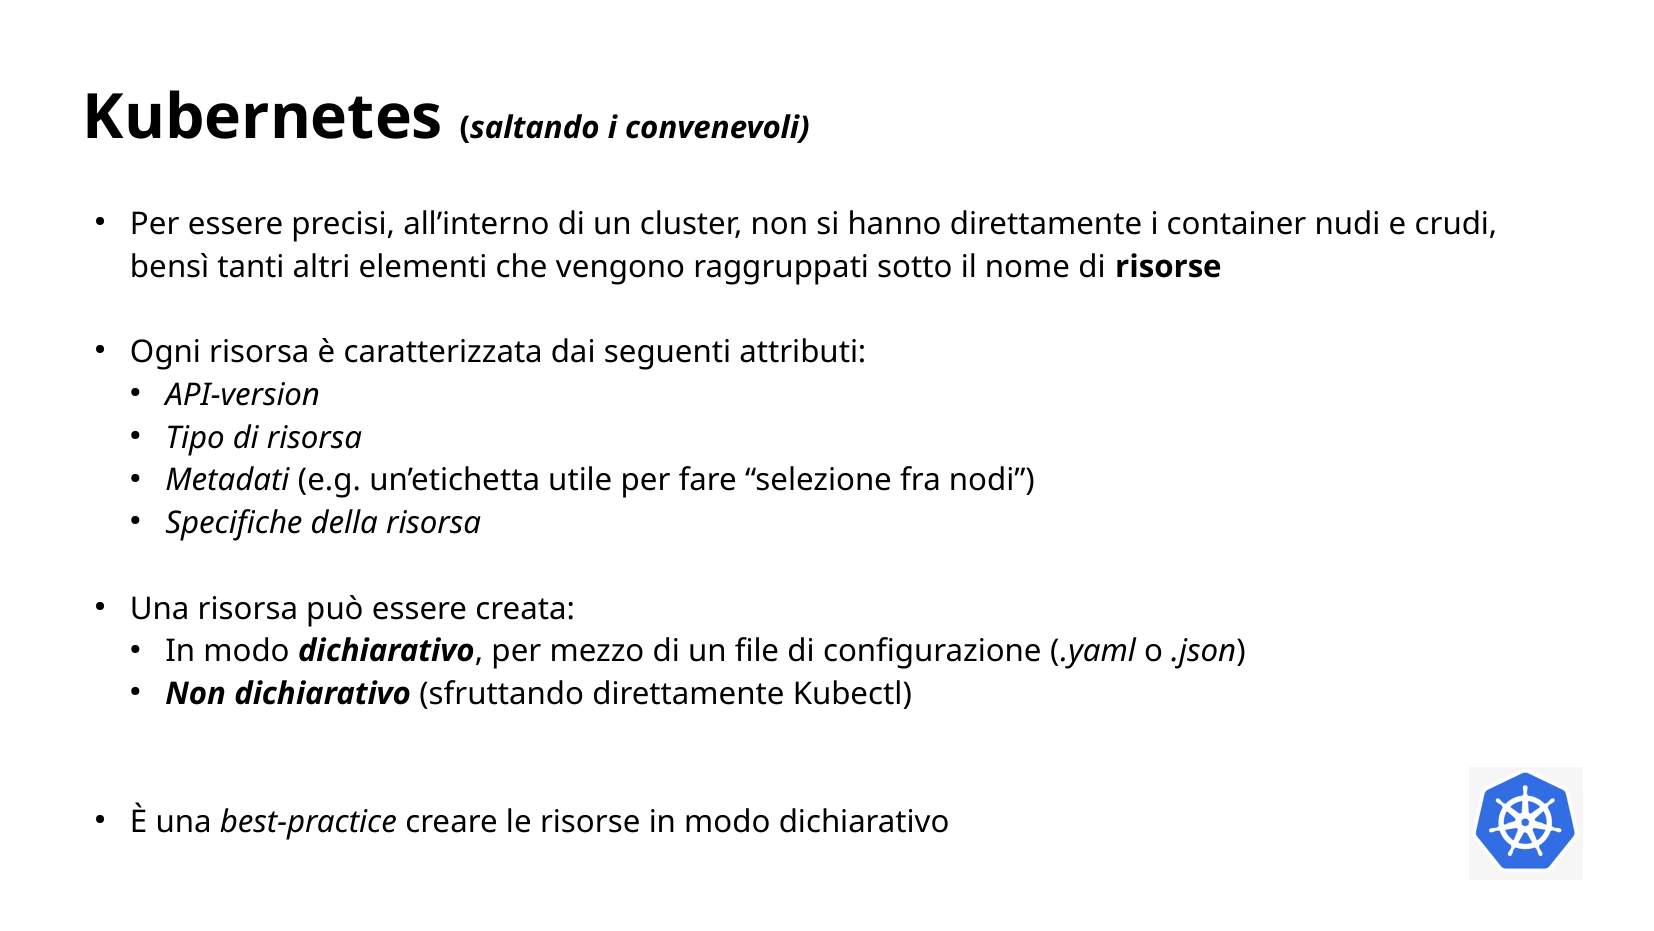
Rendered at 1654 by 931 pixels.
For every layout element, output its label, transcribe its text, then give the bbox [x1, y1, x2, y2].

title Kubernetes (saltando i convenevoli) [82, 37, 1571, 193]
picture [1469, 767, 1583, 880]
subtitle Per essere precisi, all’interno di un cluster, non si hanno direttamente i container nudi e crudi, bensì tanti altri elementi che vengono raggruppati sotto il nome di risorse Ogni risorsa è caratterizzata dai seguenti attributi: API-version Tipo di risorsa Metadati (e.g. un’etichetta utile per fare “selezione fra nodi”) Specifiche della risorsa Una risorsa può essere creata: In modo dichiarativo, per mezzo di un file di configurazione (.yaml o .json) Non dichiarativo (sfruttando direttamente Kubectl) È una best-practice creare le risorse in modo dichiarativo [94, 200, 1583, 741]
